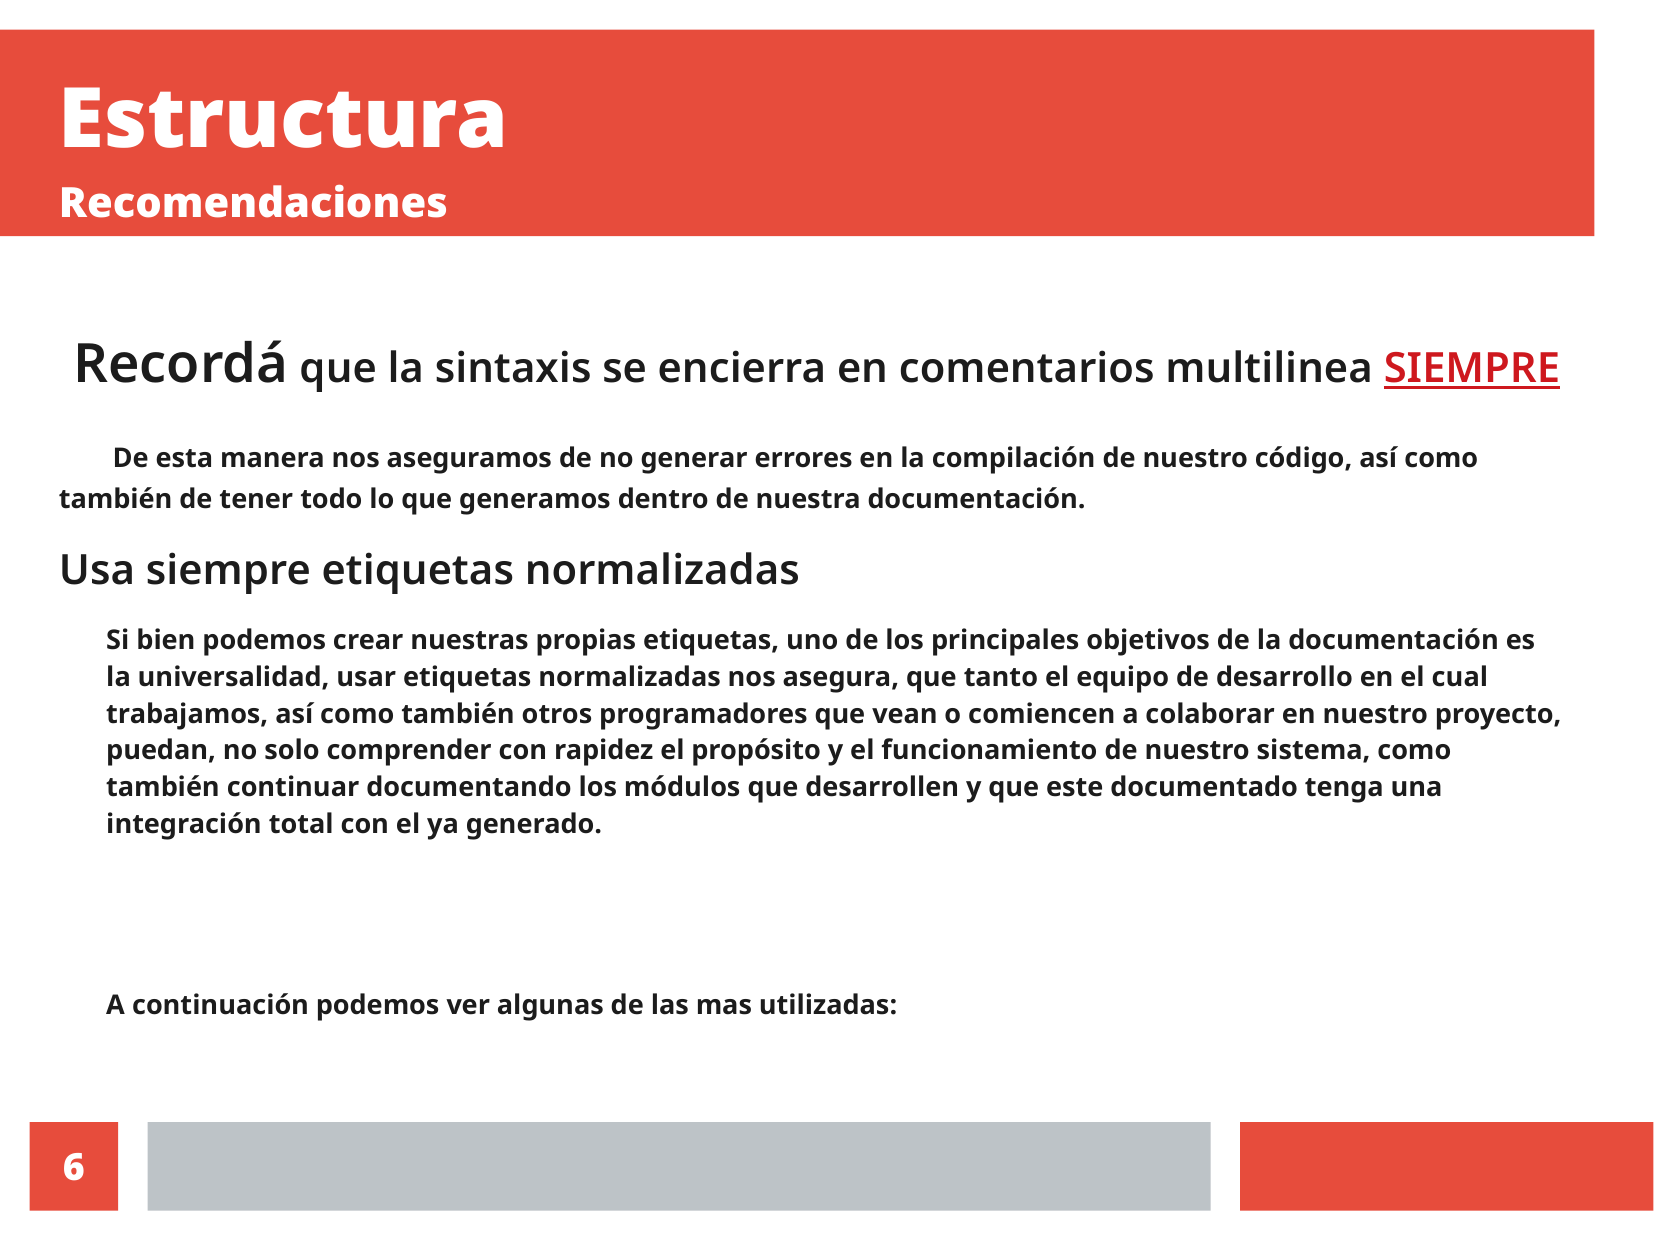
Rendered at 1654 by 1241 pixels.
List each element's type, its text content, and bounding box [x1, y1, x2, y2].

list Recordá que la sintaxis se encierra en comentarios multilinea SIEMPRE De esta manera nos aseguramos de no generar errores en la compilación de nuestro código, así como también de tener todo lo que generamos dentro de nuestra documentación. Usa siempre etiquetas normalizadas Si bien podemos crear nuestras propias etiquetas, uno de los principales objetivos de la documentación es la universalidad, usar etiquetas normalizadas nos asegura, que tanto el equipo de desarrollo en el cual trabajamos, así como también otros programadores que vean o comiencen a colaborar en nuestro proyecto, puedan, no solo comprender con rapidez el propósito y el funcionamiento de nuestro sistema, como también continuar documentando los módulos que desarrollen y que este documentado tenga una integración total con el ya generado. A continuación podemos ver algunas de las mas utilizadas: [59, 324, 1565, 1093]
title Estructura Recomendaciones [59, 59, 1595, 207]
